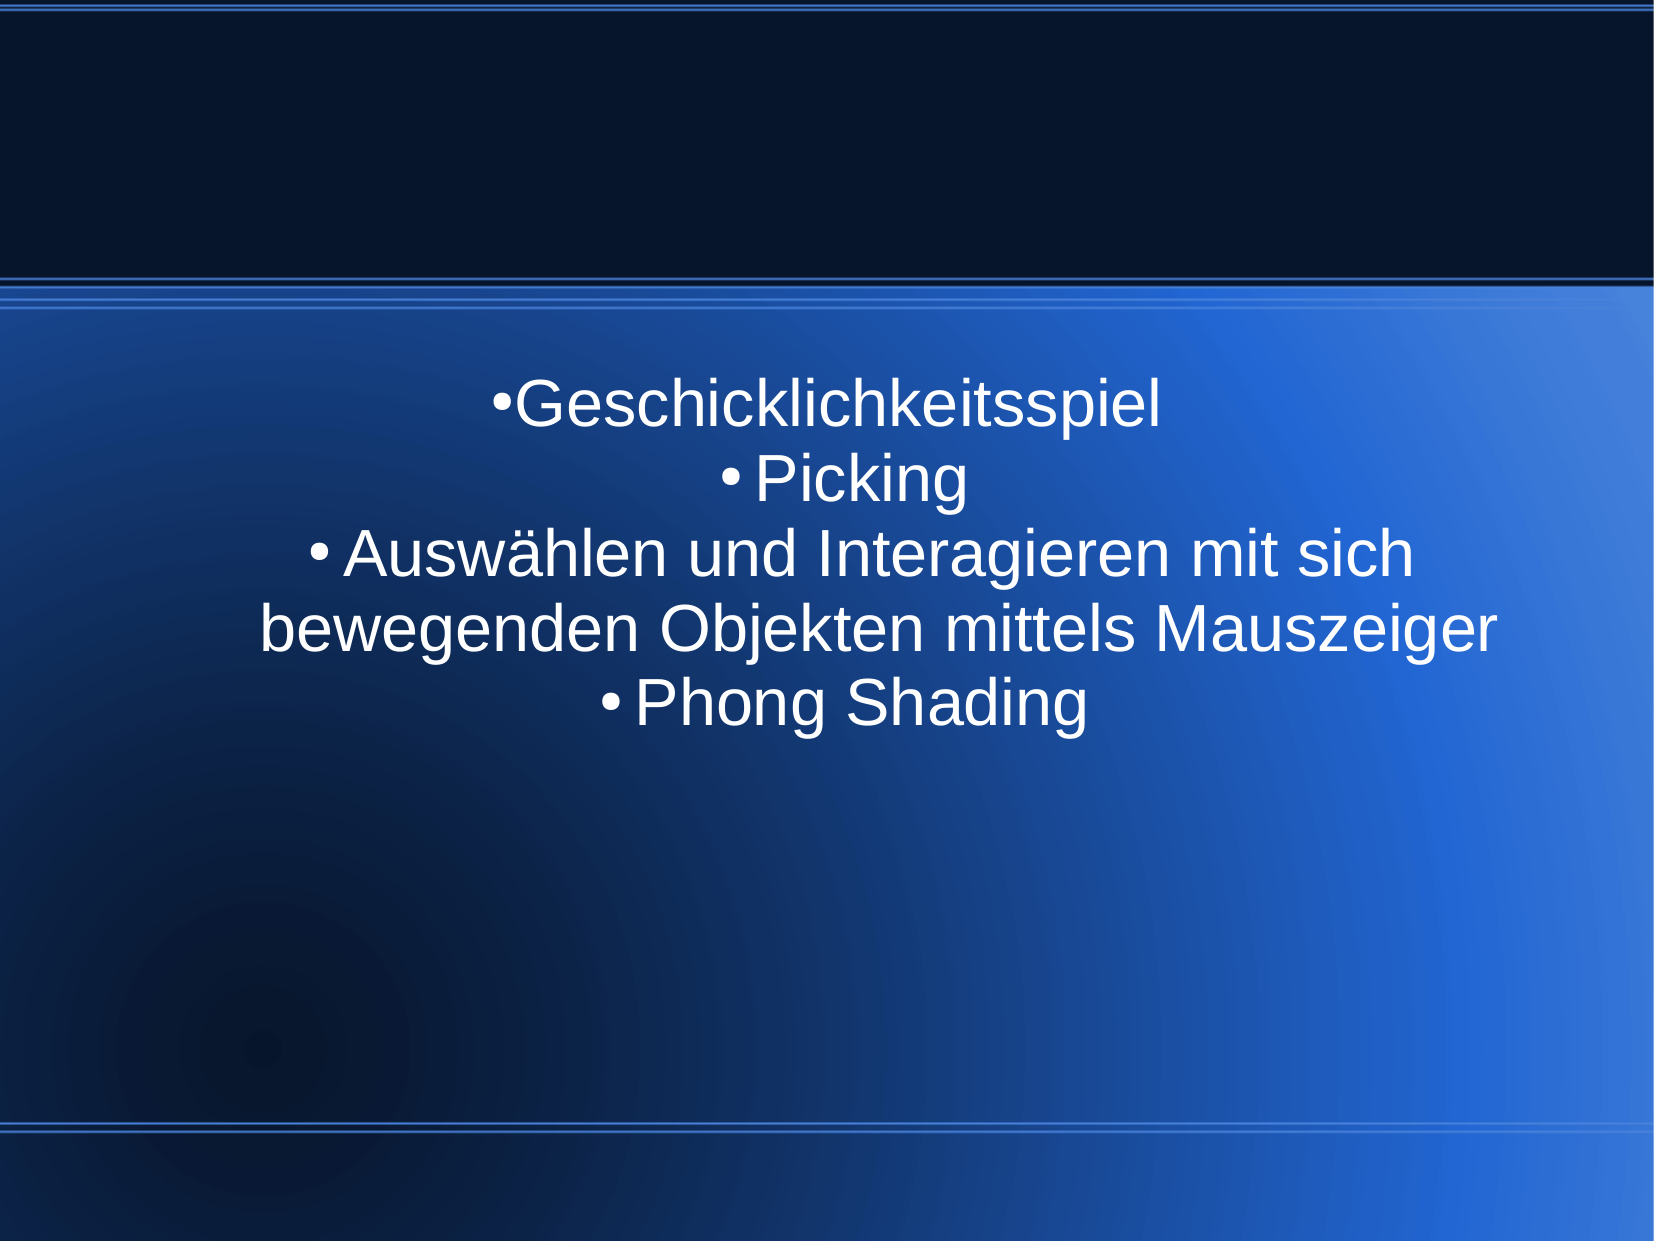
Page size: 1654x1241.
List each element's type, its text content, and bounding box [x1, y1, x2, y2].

subtitle Geschicklichkeitsspiel Picking Auswählen und Interagieren mit sich bewegenden Objekten mittels Mauszeiger Phong Shading [82, 49, 1571, 1058]
picture [0, 0, 1654, 1241]
